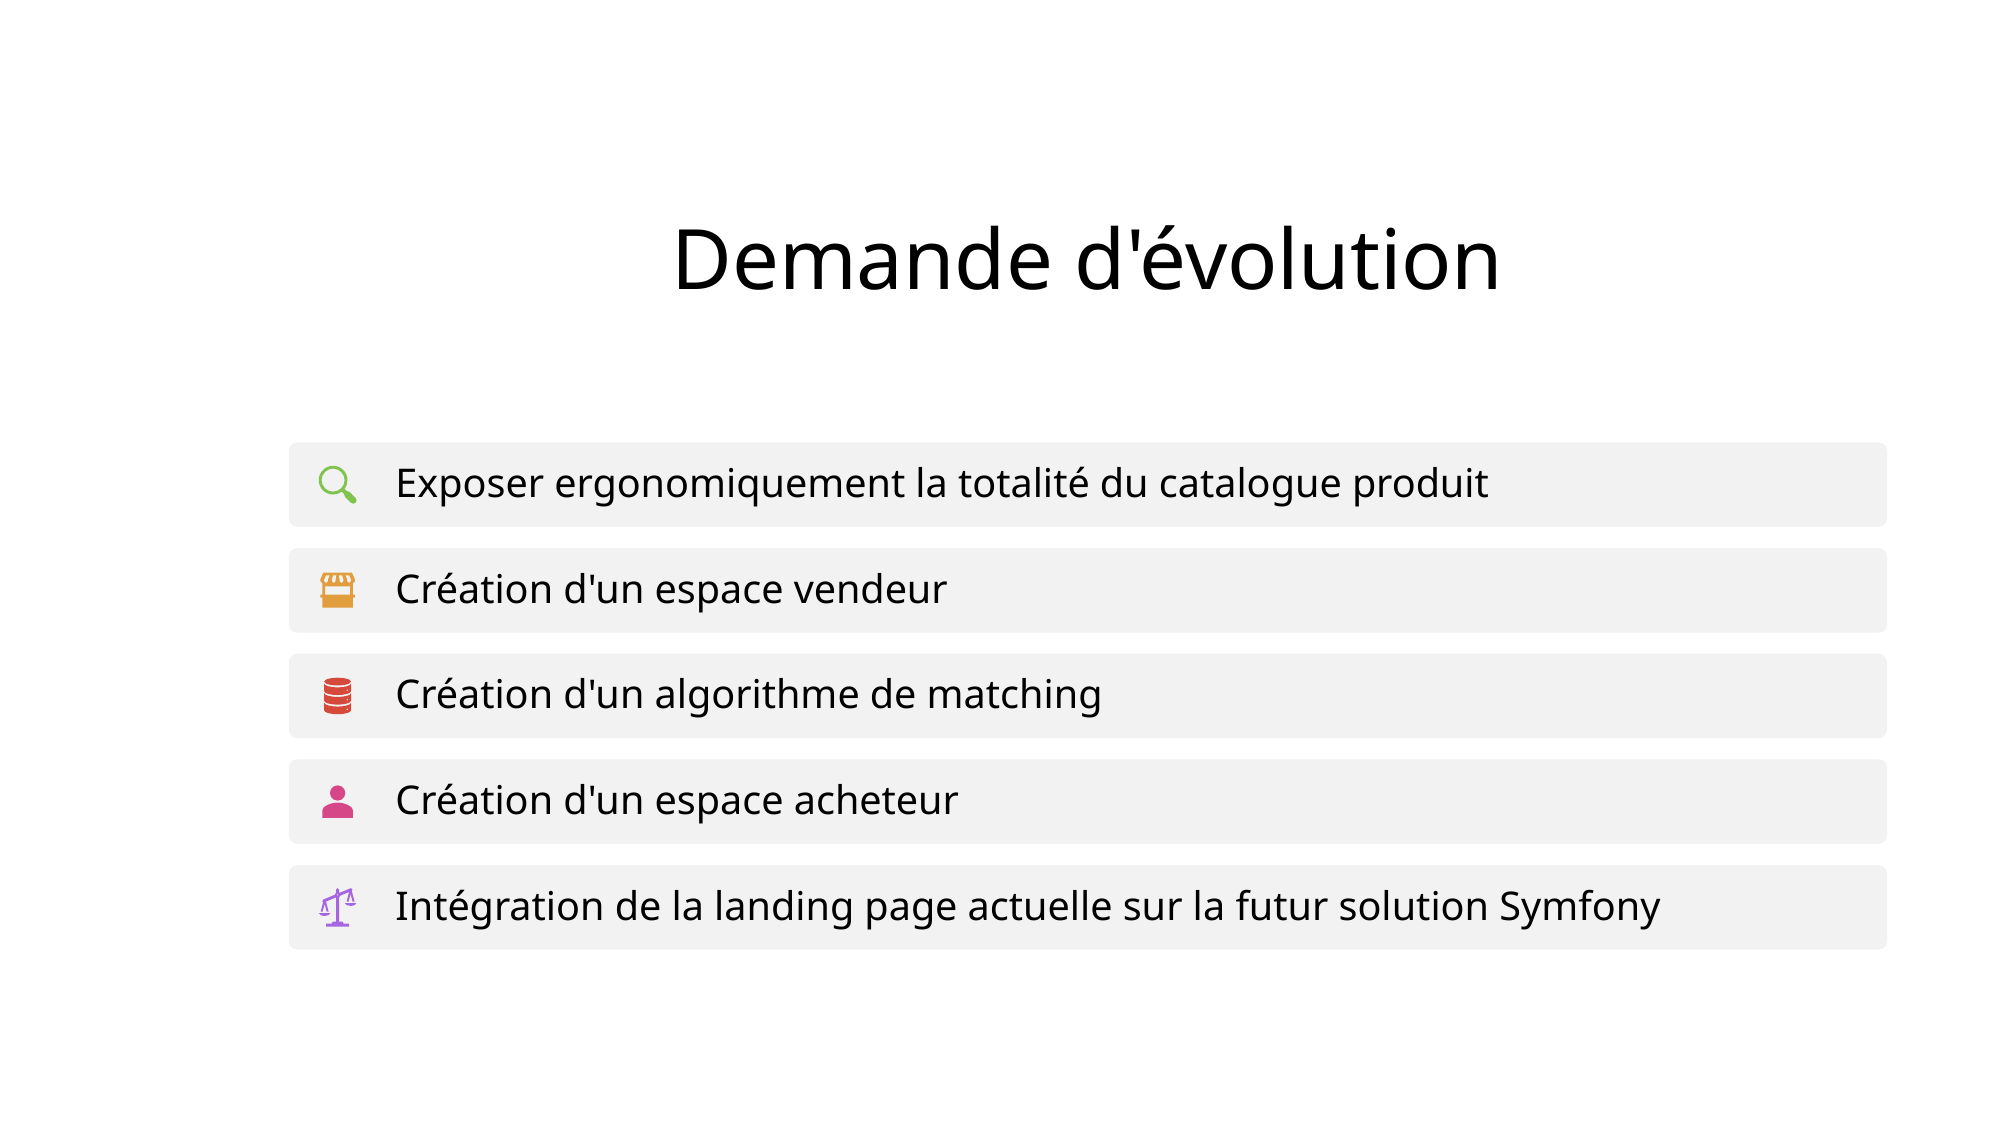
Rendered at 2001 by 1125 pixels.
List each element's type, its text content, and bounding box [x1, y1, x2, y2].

text_box [288, 548, 386, 633]
text_box [288, 442, 386, 527]
text_box Exposer ergonomiquement la totalité du catalogue produit [386, 442, 1887, 527]
title Demande d'évolution [288, 112, 1887, 400]
text_box Intégration de la landing page actuelle sur la futur solution Symfony [386, 865, 1887, 950]
text_box Création d'un algorithme de matching [386, 653, 1887, 739]
text_box Création d'un espace acheteur [386, 759, 1887, 844]
text_box [288, 759, 386, 844]
text_box [288, 653, 386, 739]
text_box [288, 865, 386, 950]
text_box Création d'un espace vendeur [386, 548, 1887, 633]
